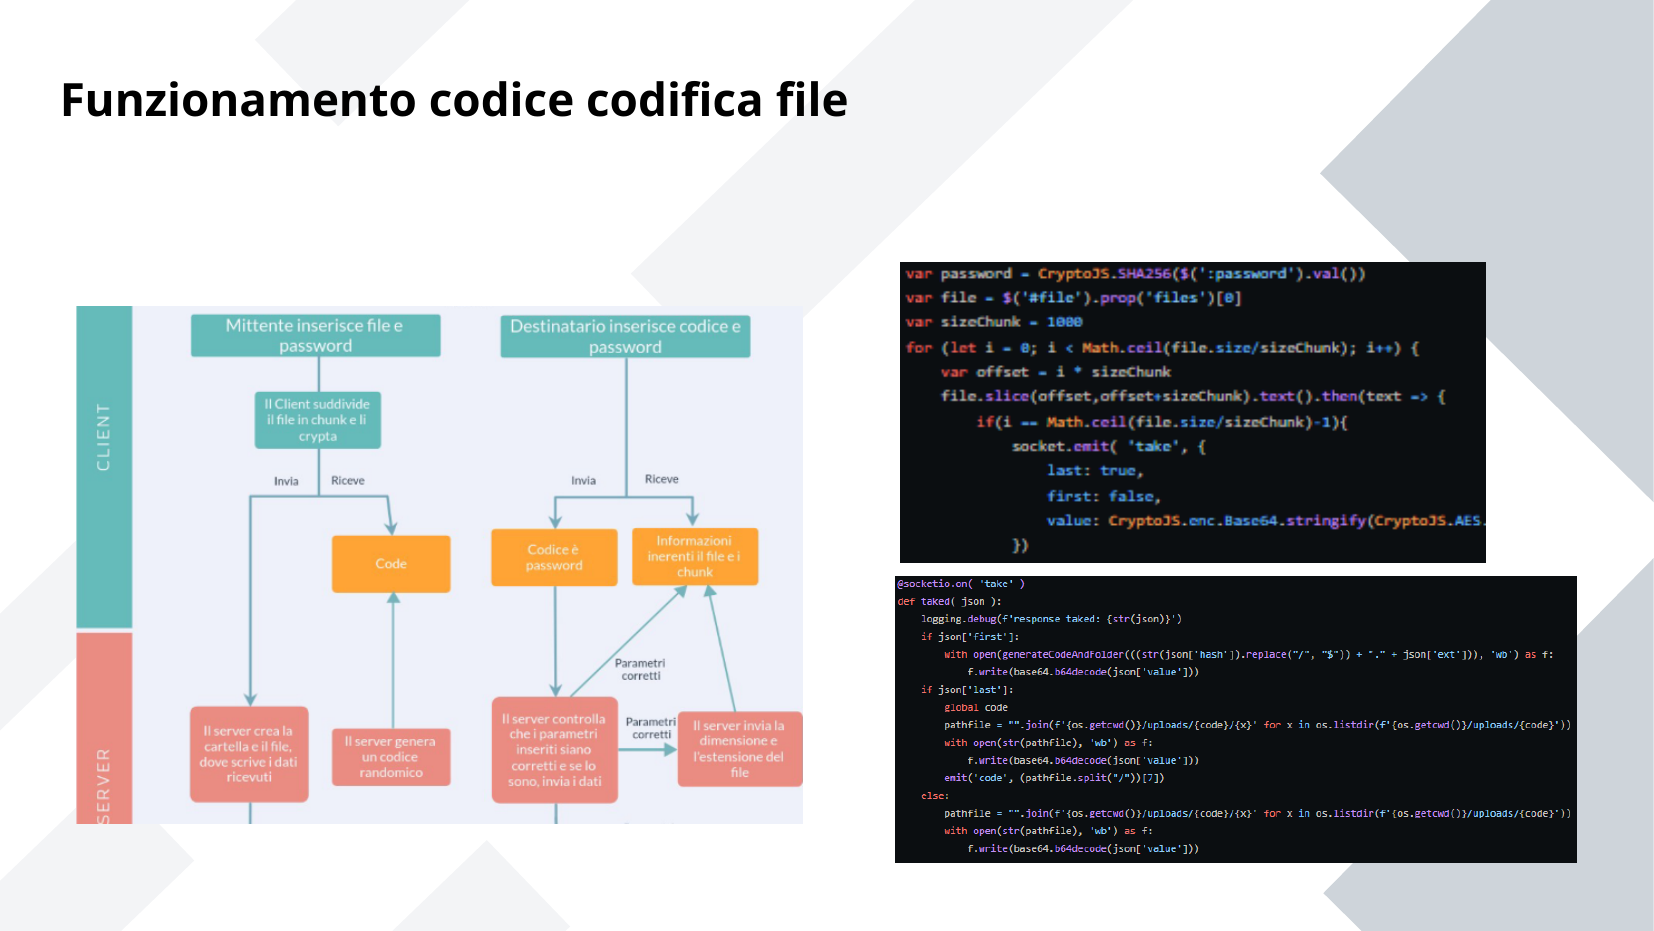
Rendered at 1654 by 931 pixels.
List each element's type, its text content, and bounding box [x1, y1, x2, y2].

text_box Funzionamento codice codifica file [44, 59, 901, 200]
picture [76, 306, 803, 824]
picture [900, 262, 1486, 563]
picture [895, 576, 1577, 863]
